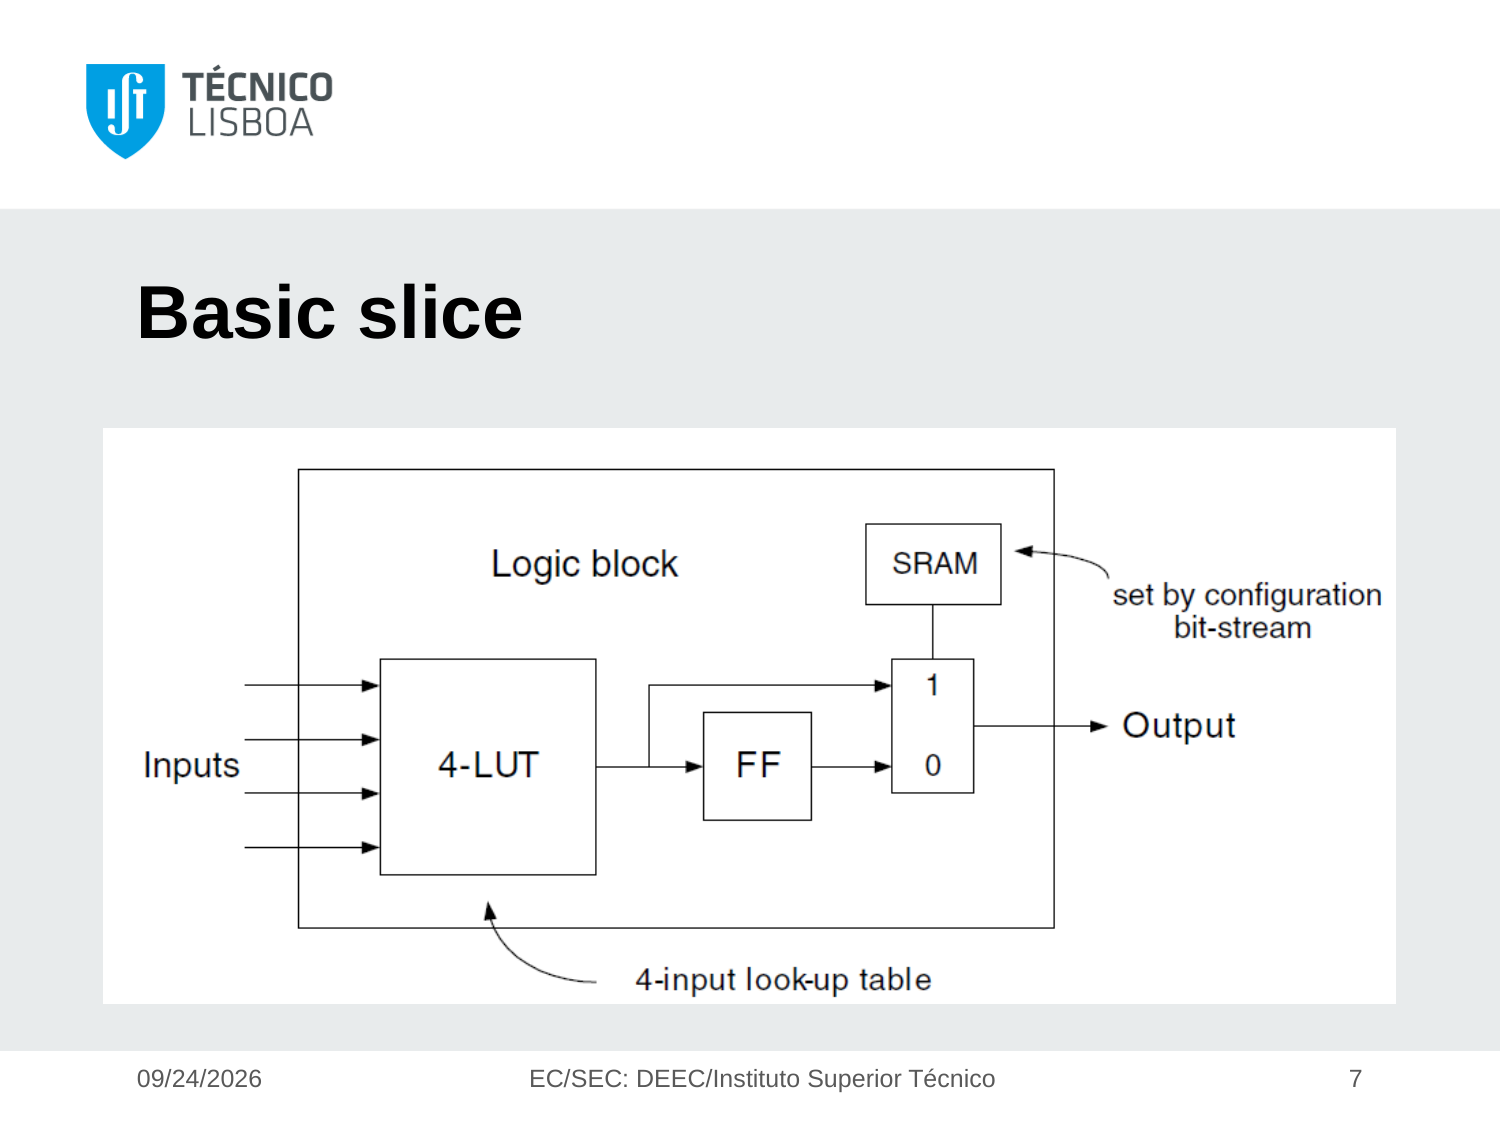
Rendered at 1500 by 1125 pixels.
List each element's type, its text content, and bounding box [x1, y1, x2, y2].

footer EC/SEC: DEEC/Instituto Superior Técnico [512, 1052, 1021, 1103]
slide_number 11/02/2020 [121, 1052, 425, 1103]
title Basic slice [121, 237, 1378, 381]
slide_number <number> [1077, 1052, 1378, 1103]
picture [0, 0, 1500, 1125]
